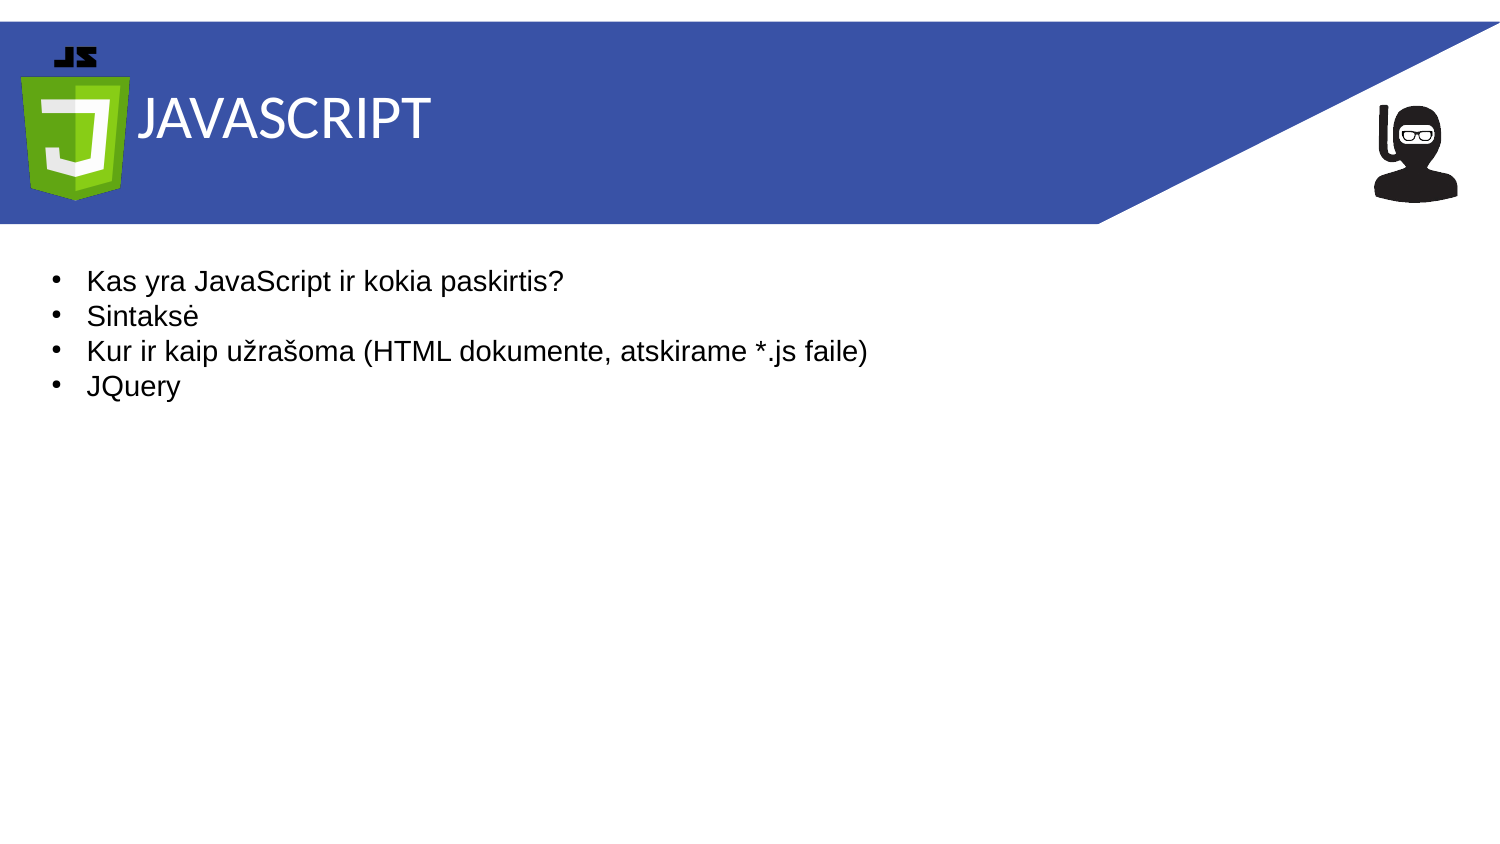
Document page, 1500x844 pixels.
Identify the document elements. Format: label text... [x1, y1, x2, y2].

picture [1326, 167, 1500, 211]
text_box [1404, 23, 1500, 72]
title JAVASCRIPT [122, 72, 1500, 167]
picture [20, 46, 130, 201]
text_box Kas yra JavaScript ir kokia paskirtis? Sintaksė Kur ir kaip užrašoma (HTML dokumente, atskirame *.js faile) JQuery [36, 247, 1389, 789]
text_box [1096, 167, 1500, 227]
